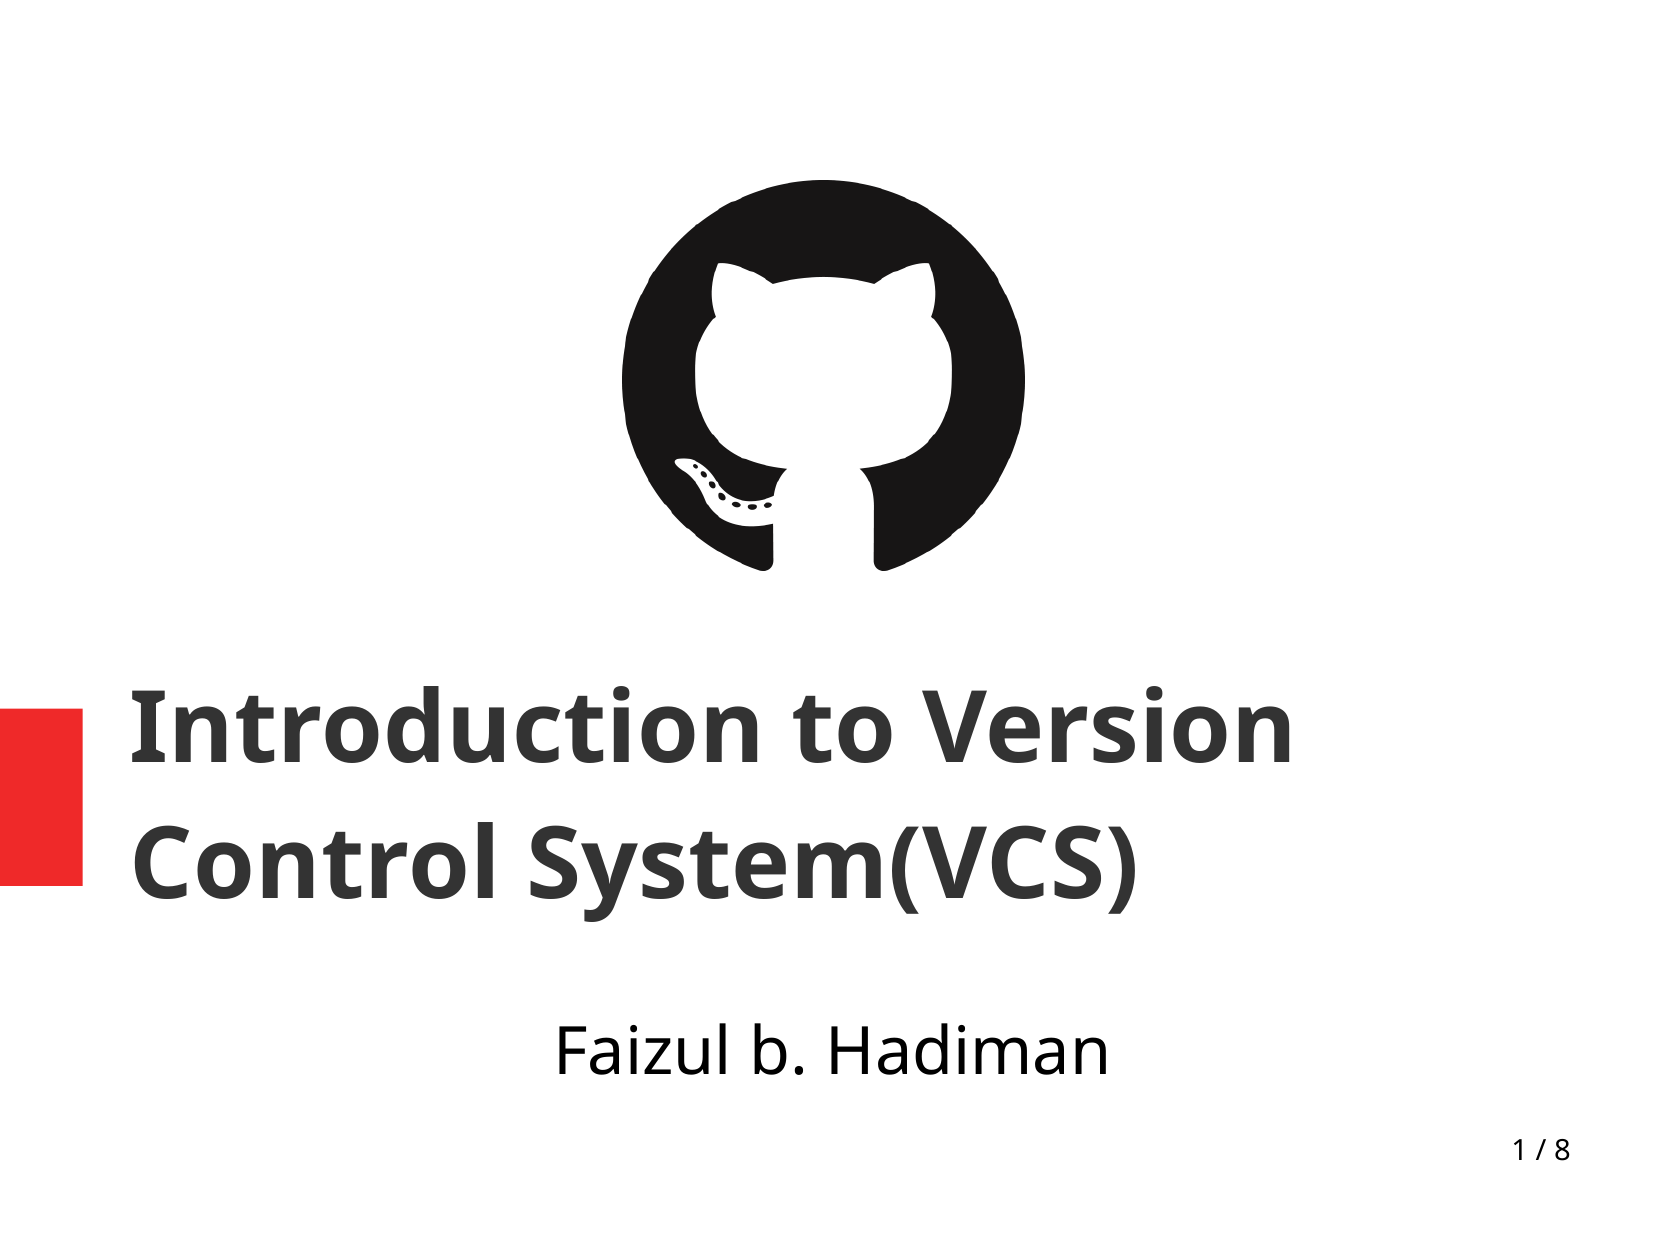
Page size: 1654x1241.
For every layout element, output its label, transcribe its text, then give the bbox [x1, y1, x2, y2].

title Introduction to Version Control System(VCS) [129, 655, 1536, 928]
picture [555, 108, 1092, 646]
subtitle Faizul b. Hadiman [129, 968, 1536, 1130]
